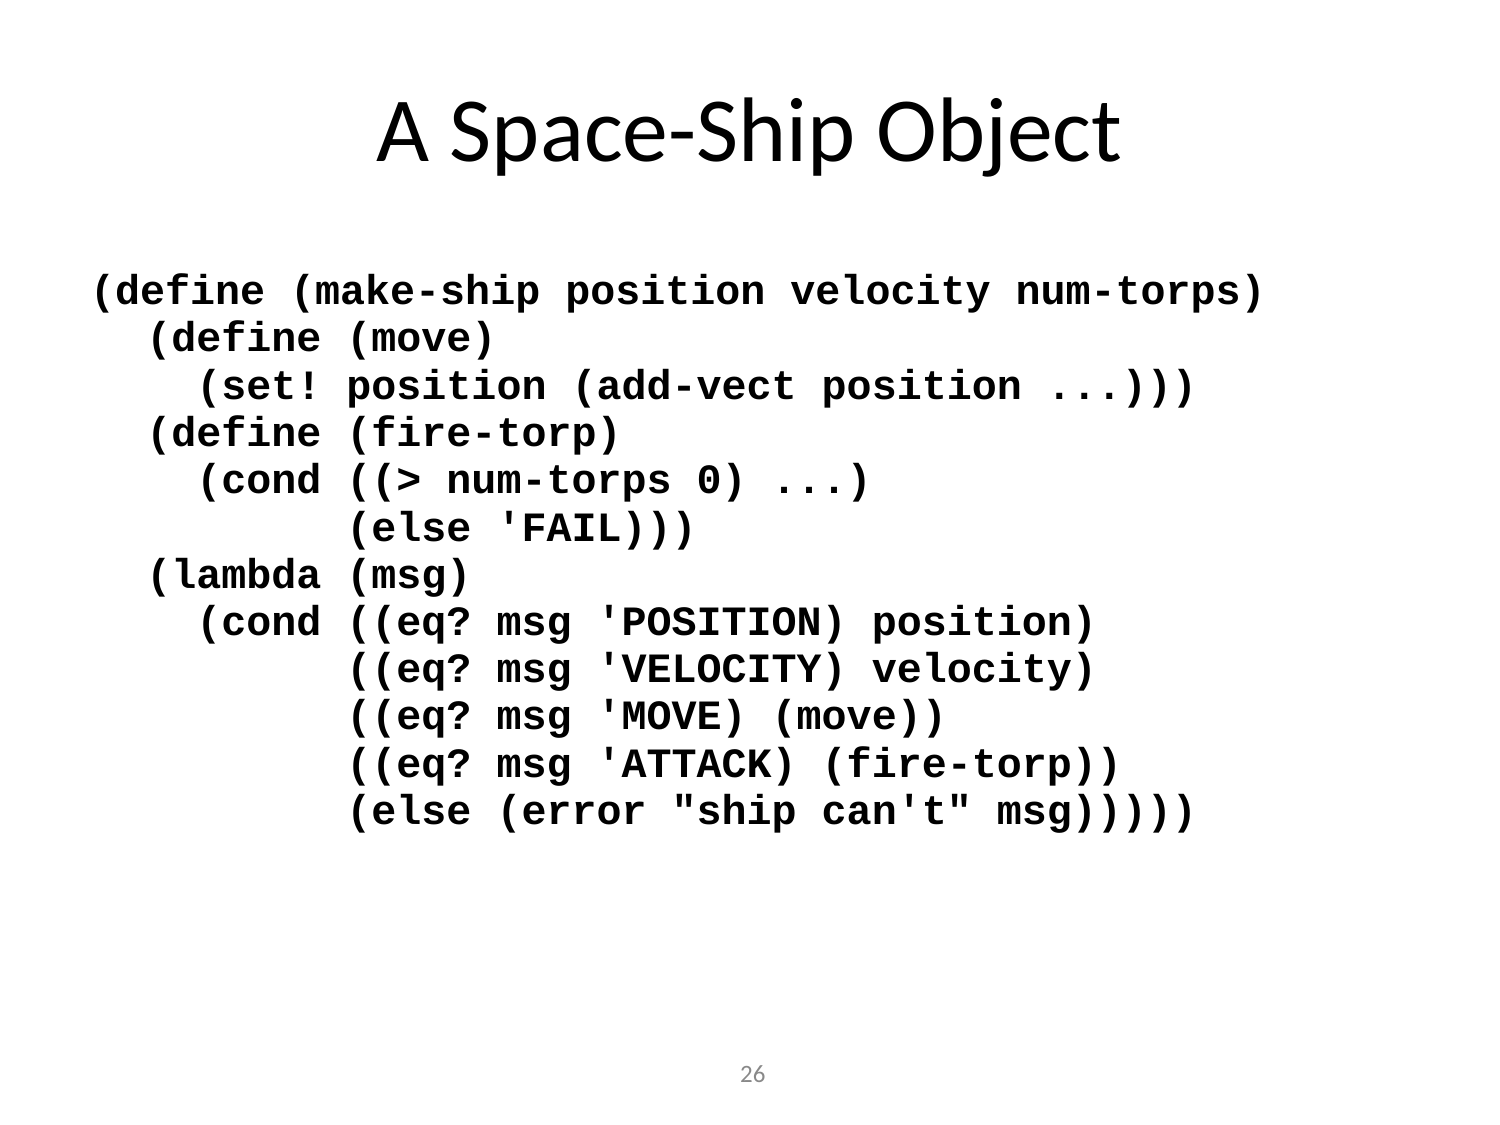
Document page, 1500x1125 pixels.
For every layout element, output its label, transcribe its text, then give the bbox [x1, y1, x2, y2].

title A Space-Ship Object [75, 45, 1426, 233]
list (define (make-ship position velocity num-torps) (define (move) (set! position (add-vect position ...))) (define (fire-torp) (cond ((> num-torps 0) ...) (else 'FAIL))) (lambda (msg) (cond ((eq? msg 'POSITION) position) ((eq? msg 'VELOCITY) velocity) ((eq? msg 'MOVE) (move)) ((eq? msg 'ATTACK) (fire-torp)) (else (error "ship can't" msg))))) [75, 262, 1426, 1006]
text_box <number> [512, 1042, 988, 1103]
